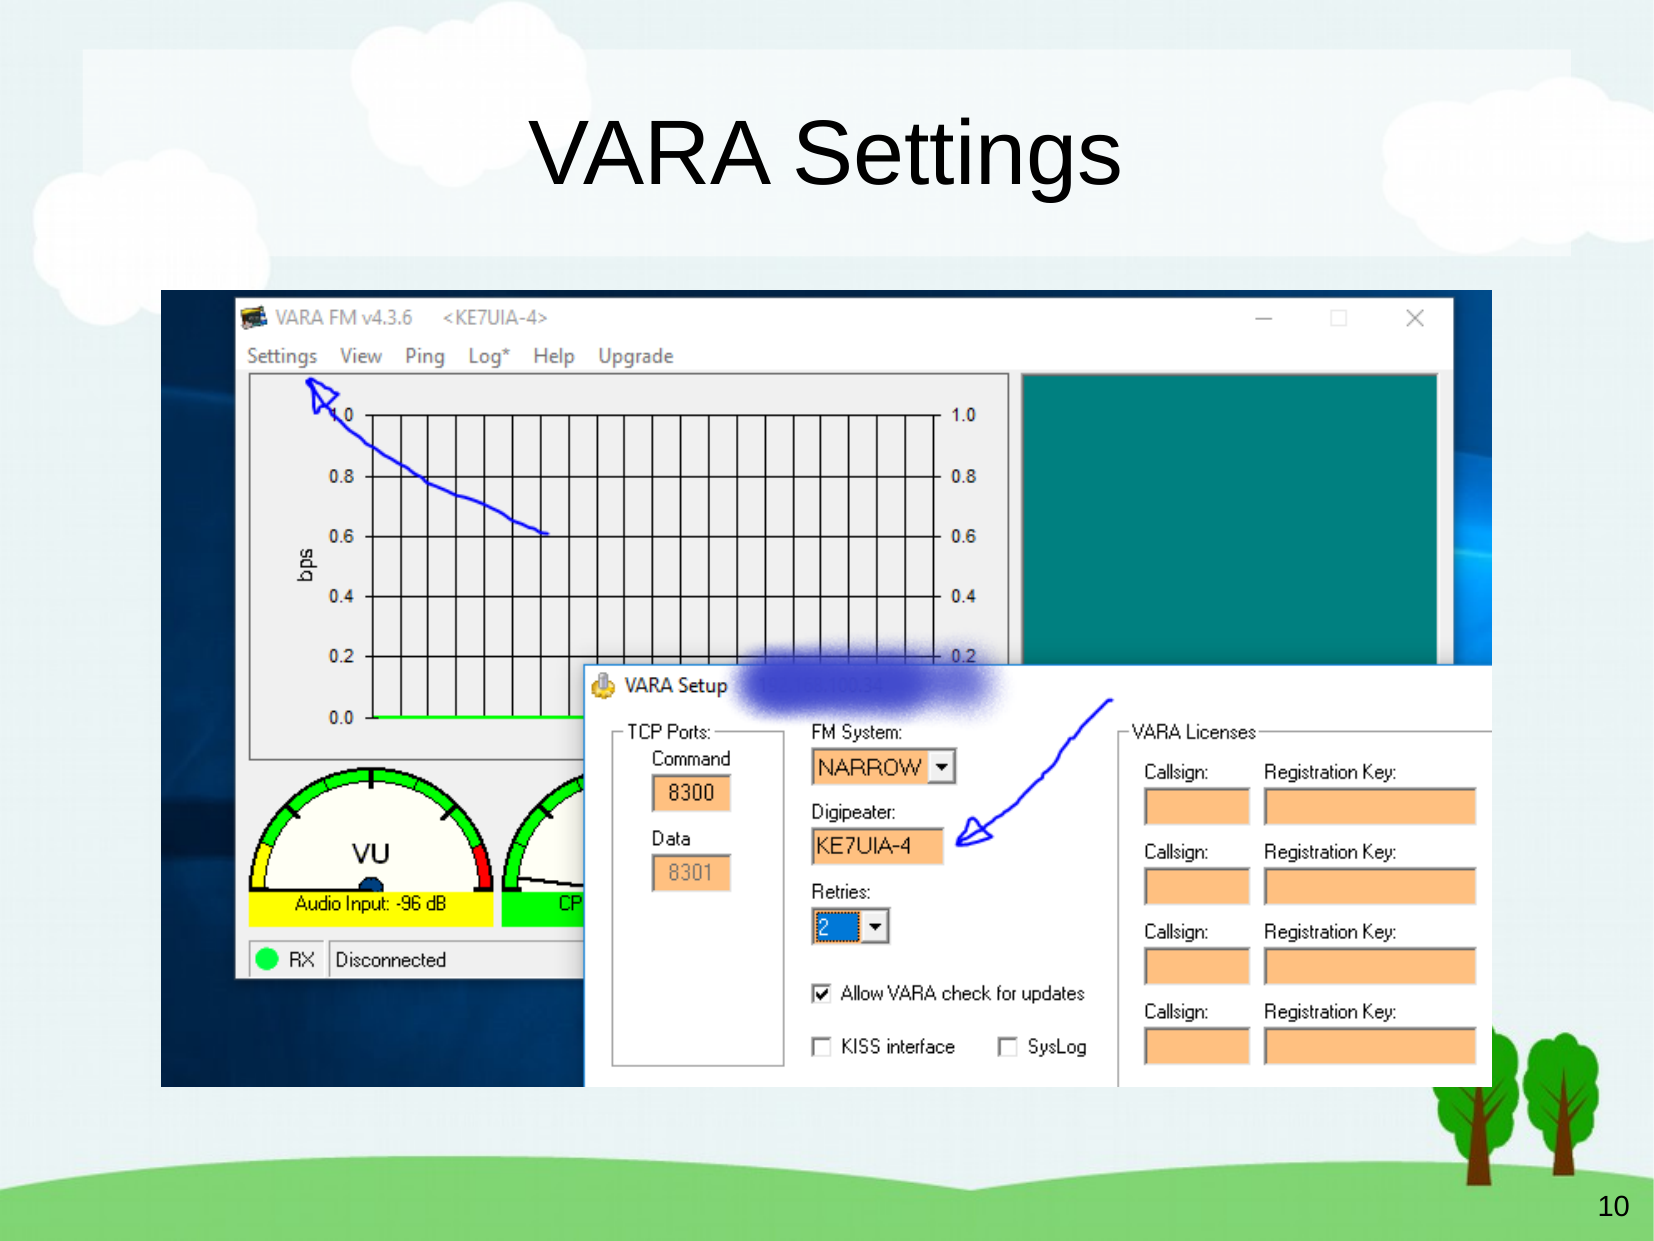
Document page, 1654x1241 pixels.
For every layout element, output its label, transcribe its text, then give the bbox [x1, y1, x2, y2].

picture [0, 0, 1654, 1241]
title VARA Settings [82, 49, 1571, 257]
